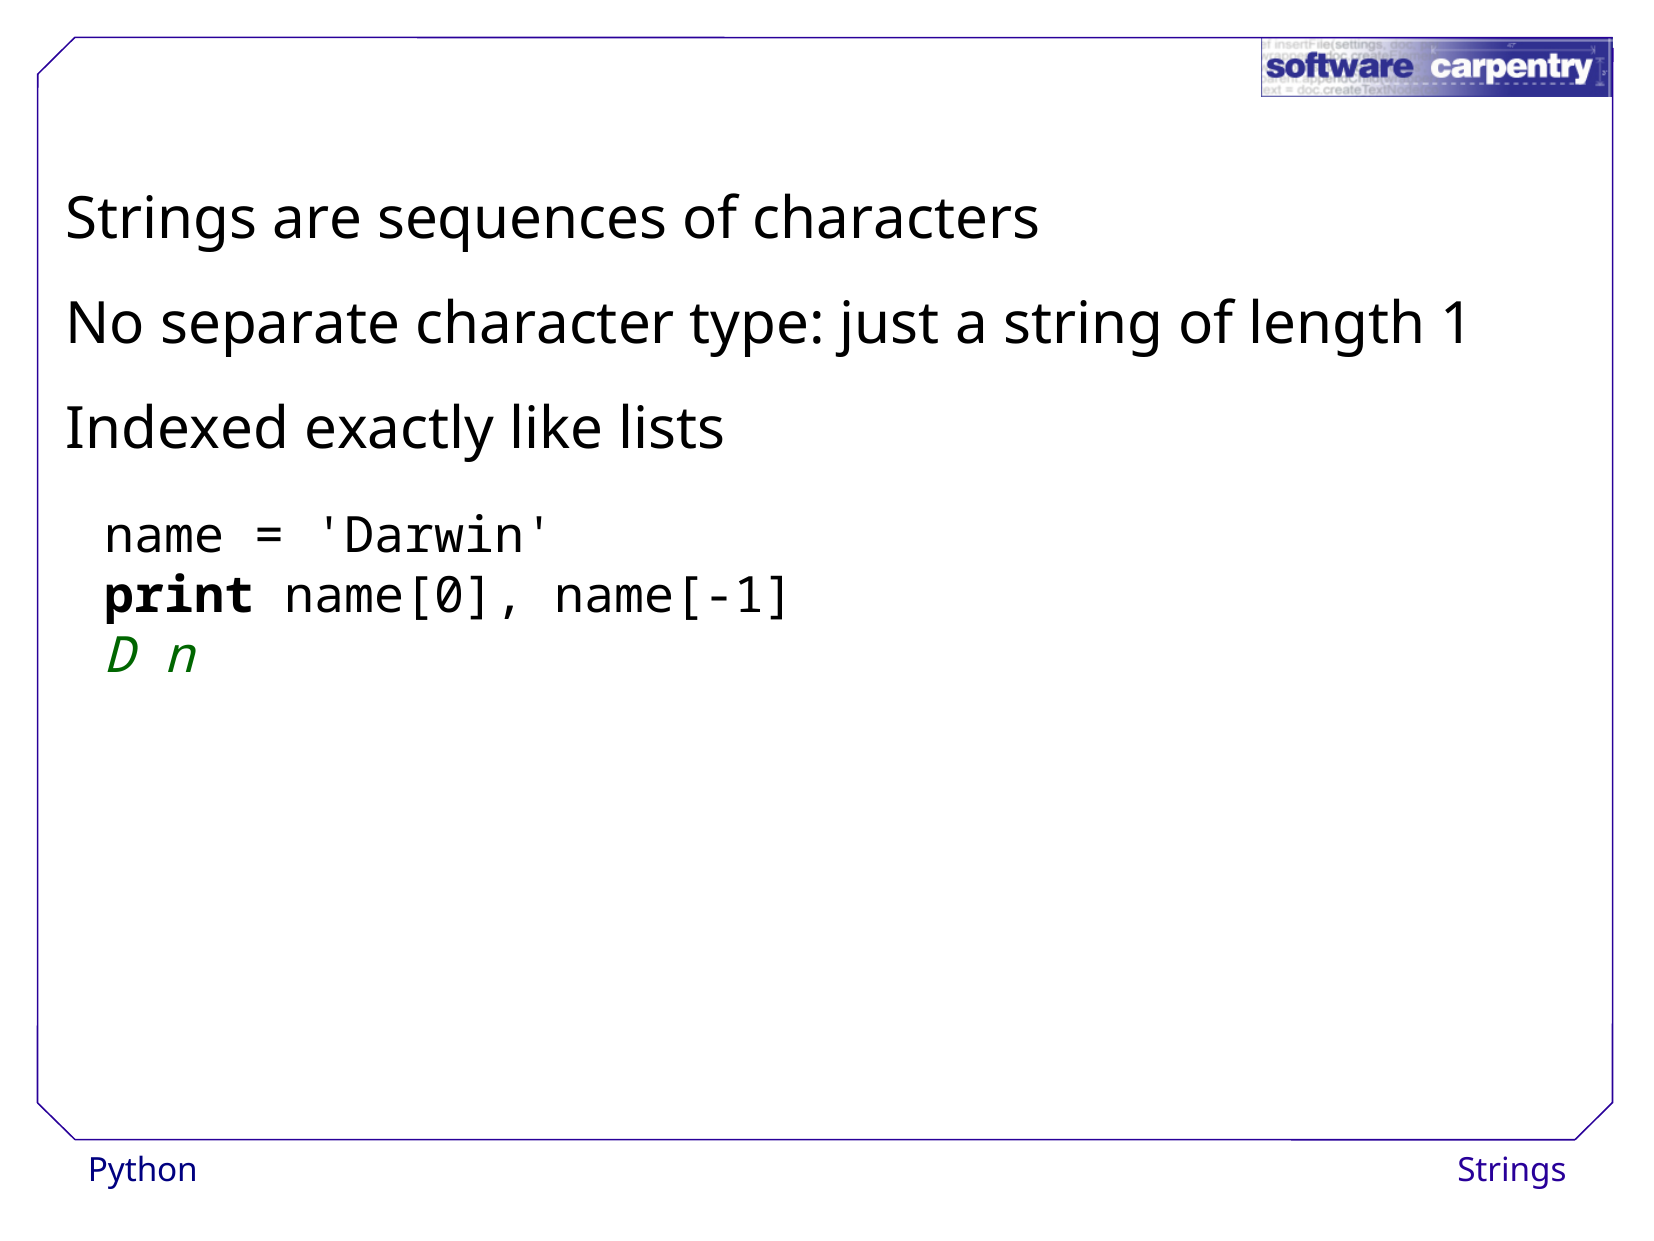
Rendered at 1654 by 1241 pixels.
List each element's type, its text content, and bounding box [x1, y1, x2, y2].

picture [1261, 39, 1613, 97]
text_box name = 'Darwin' print name[0], name[-1] D n [89, 495, 1593, 959]
text_box Strings are sequences of characters No separate character type: just a string of length 1 Indexed exactly like lists [50, 138, 1639, 469]
